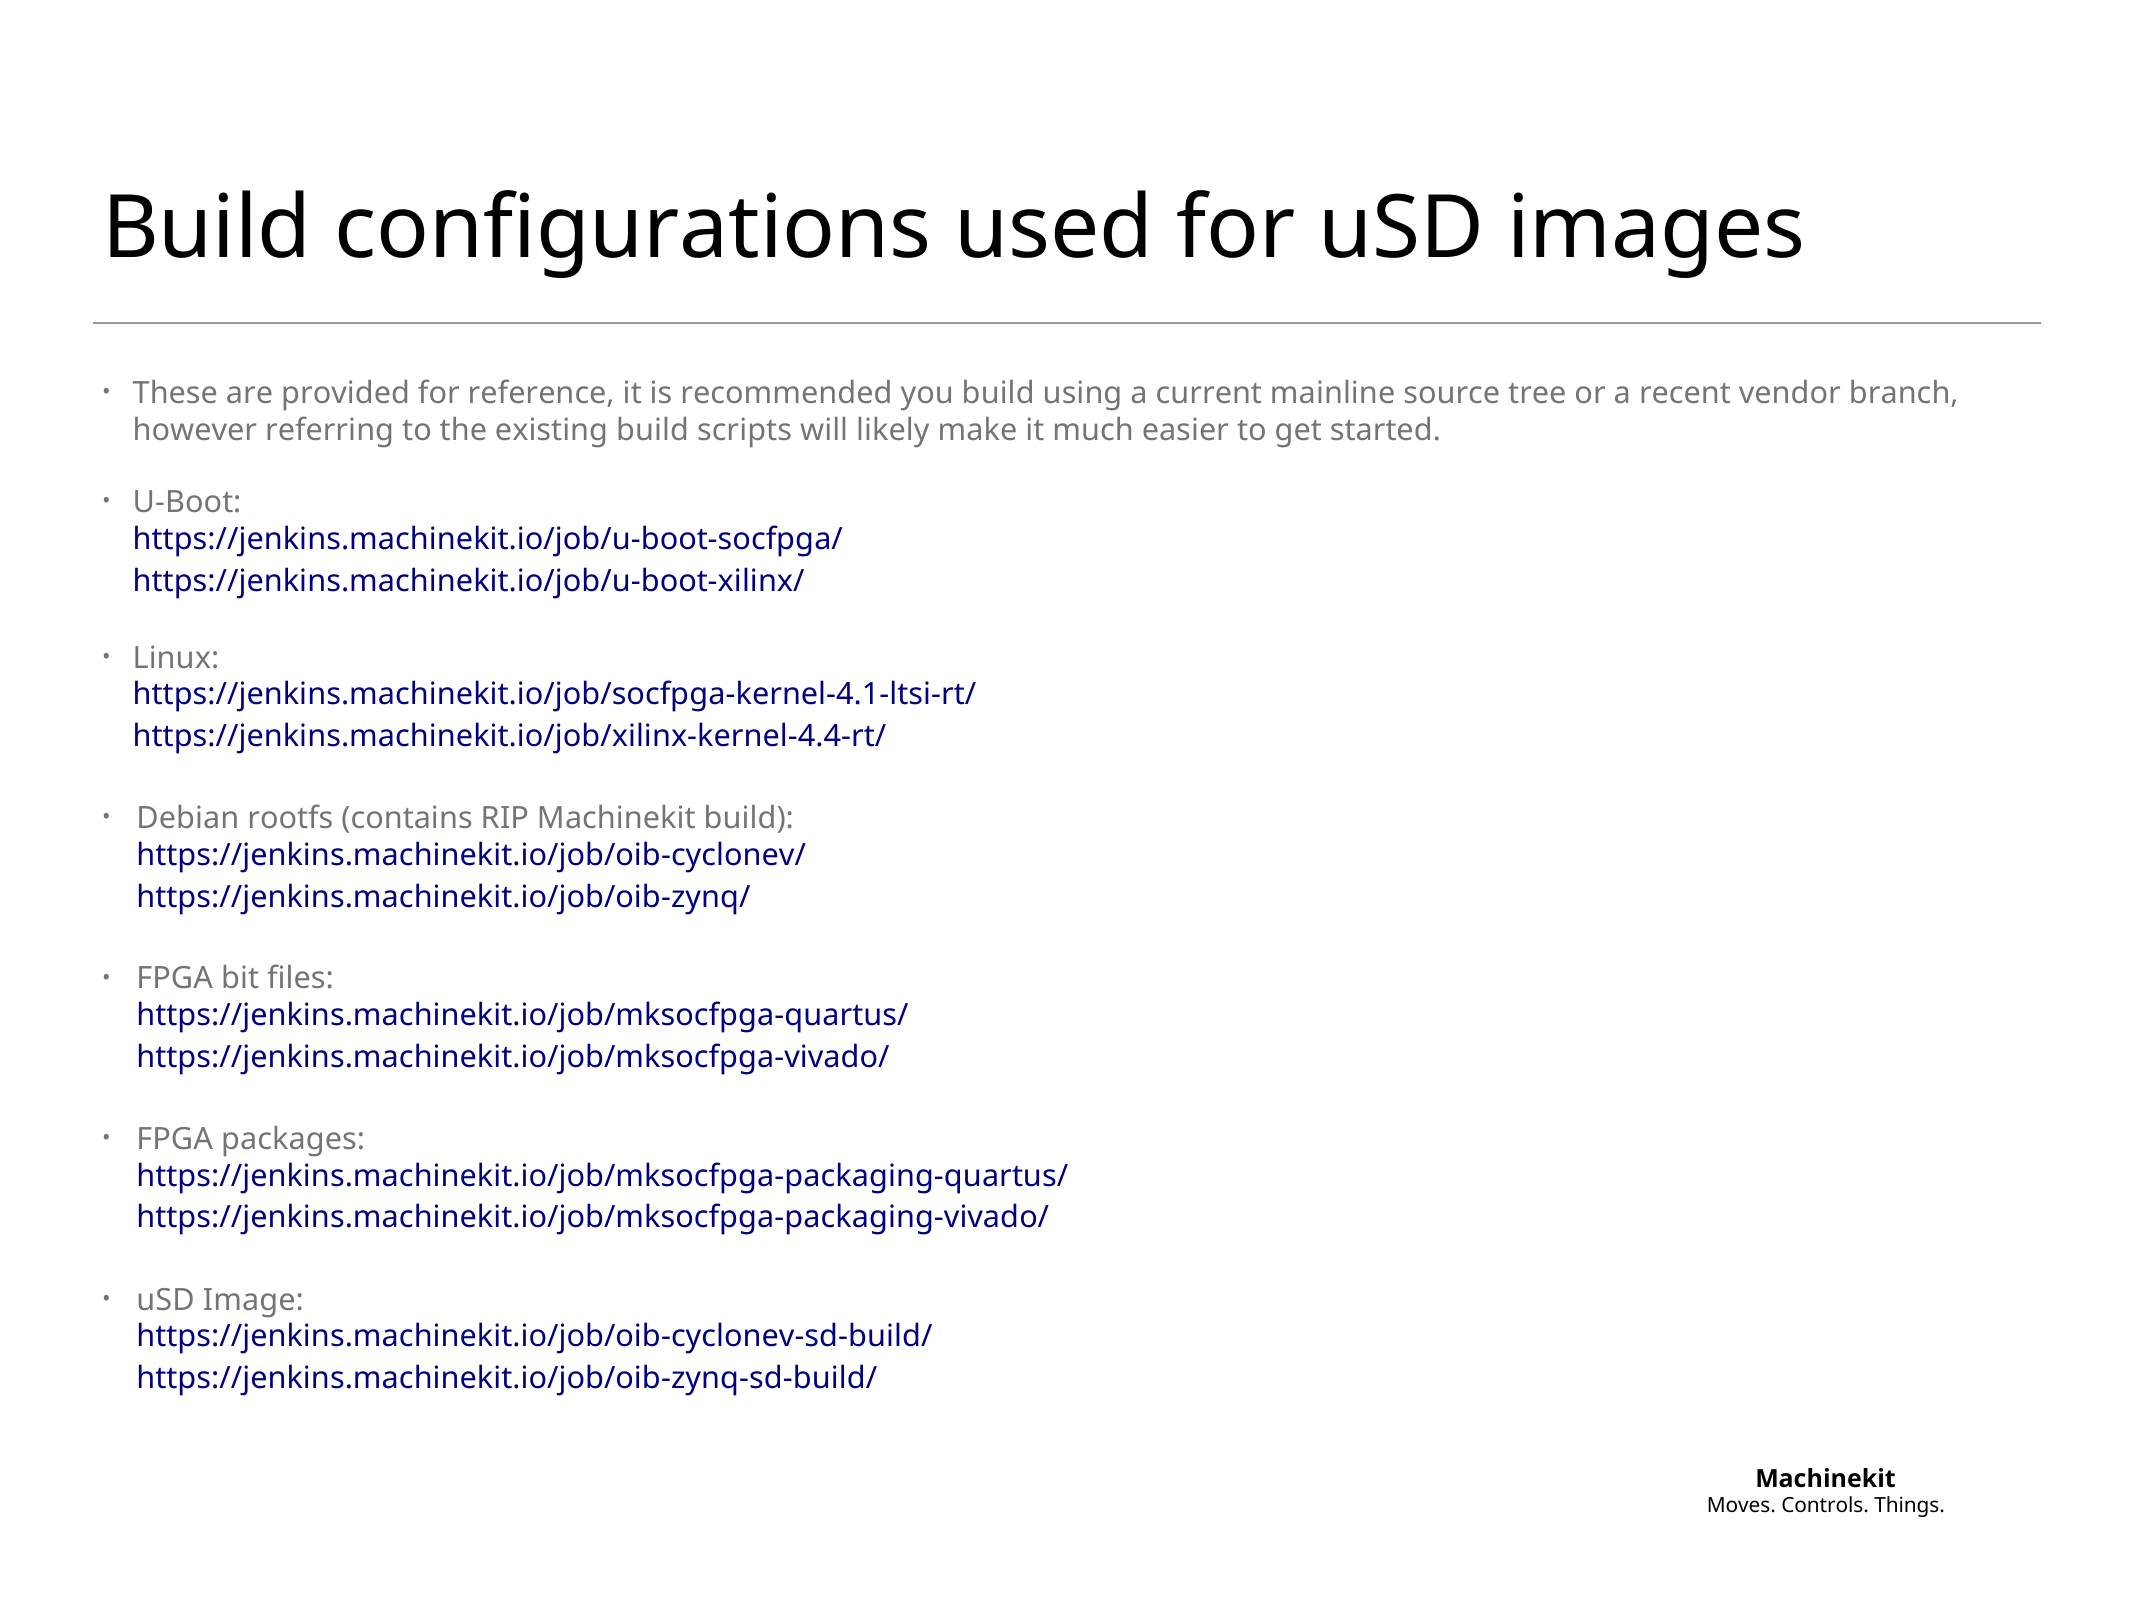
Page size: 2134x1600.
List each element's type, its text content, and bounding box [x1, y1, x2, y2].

list These are provided for reference, it is recommended you build using a current mainline source tree or a recent vendor branch, however referring to the existing build scripts will likely make it much easier to get started. U-Boot: https://jenkins.machinekit.io/job/u-boot-socfpga/ https://jenkins.machinekit.io/job/u-boot-xilinx/ Linux: https://jenkins.machinekit.io/job/socfpga-kernel-4.1-ltsi-rt/ https://jenkins.machinekit.io/job/xilinx-kernel-4.4-rt/ Debian rootfs (contains RIP Machinekit build): https://jenkins.machinekit.io/job/oib-cyclonev/ https://jenkins.machinekit.io/job/oib-zynq/ FPGA bit files: https://jenkins.machinekit.io/job/mksocfpga-quartus/ https://jenkins.machinekit.io/job/mksocfpga-vivado/ FPGA packages: https://jenkins.machinekit.io/job/mksocfpga-packaging-quartus/ https://jenkins.machinekit.io/job/mksocfpga-packaging-vivado/ uSD Image: https://jenkins.machinekit.io/job/oib-cyclonev-sd-build/ https://jenkins.machinekit.io/job/oib-zynq-sd-build/ [93, 364, 2040, 1459]
title Build configurations used for uSD images [93, 54, 2040, 284]
